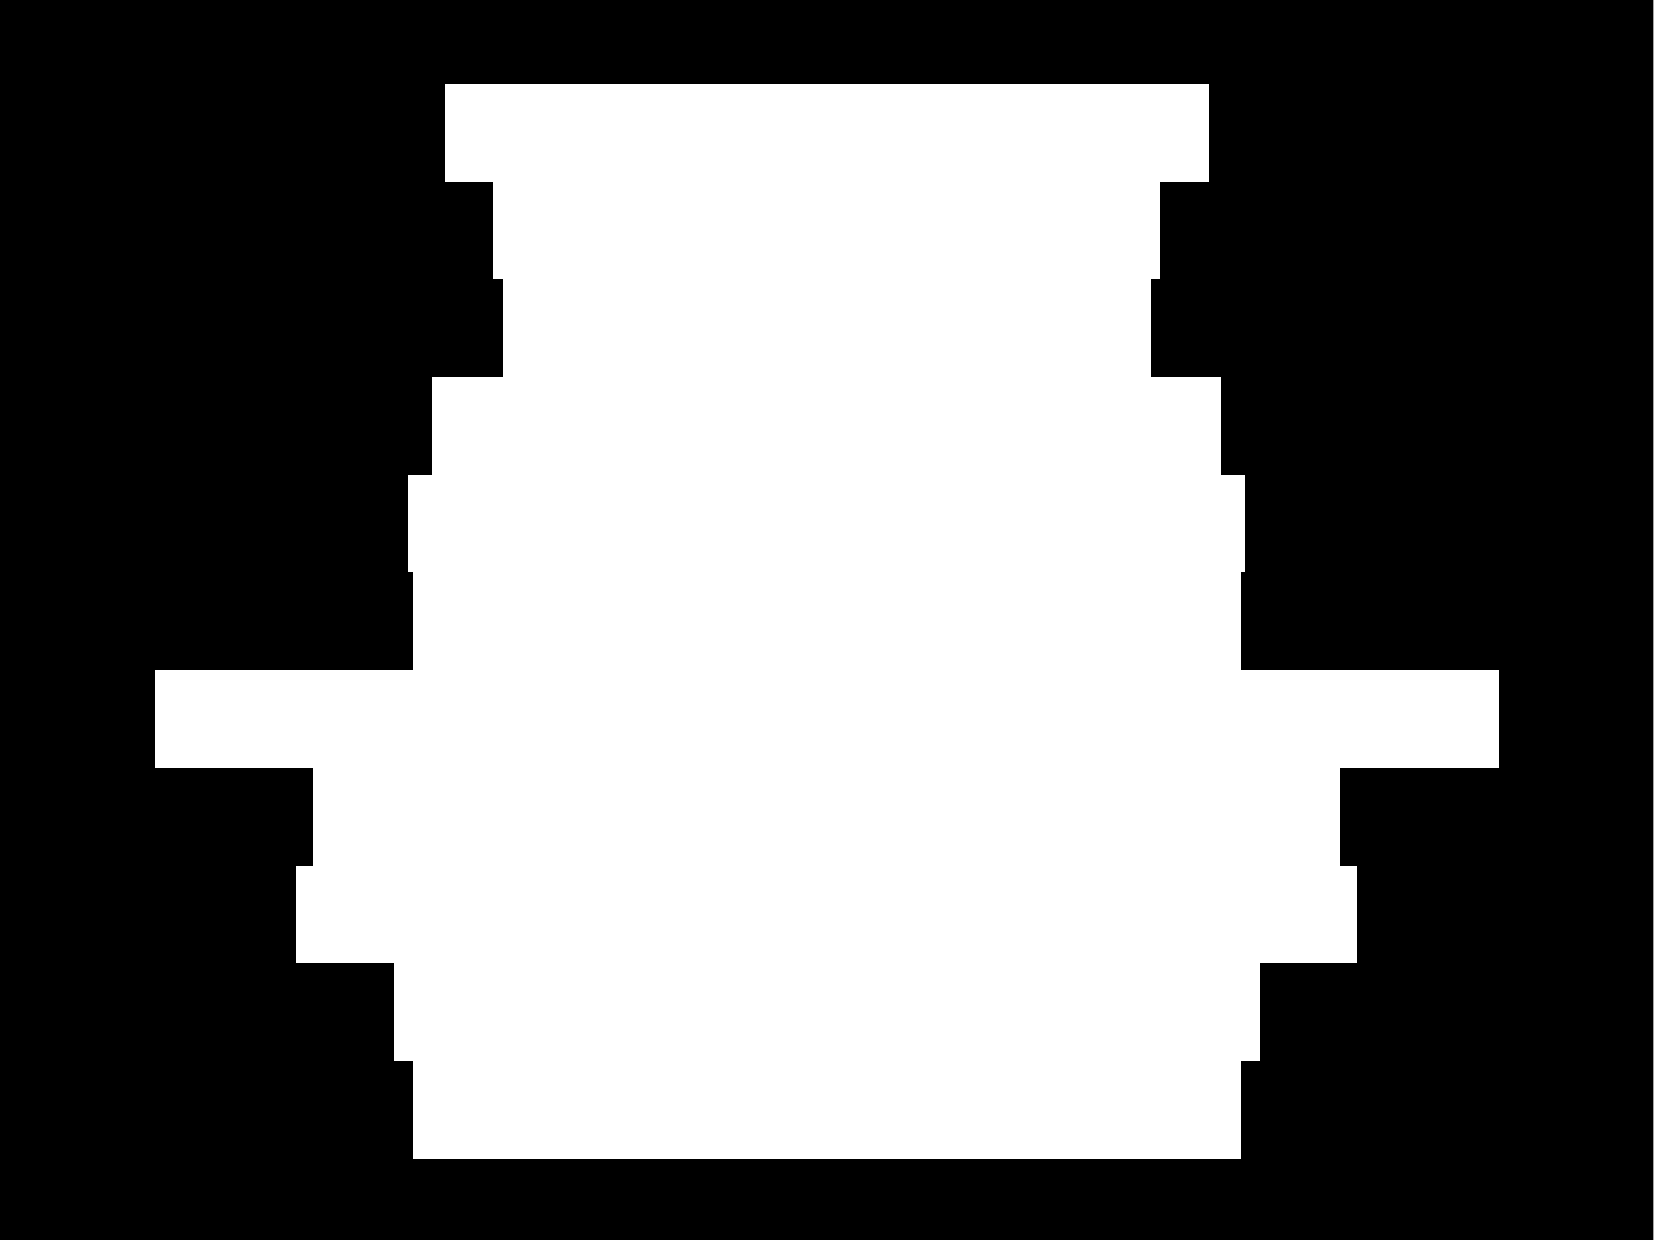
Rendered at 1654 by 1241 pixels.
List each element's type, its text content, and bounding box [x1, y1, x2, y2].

subtitle Faz de mim Senhor um vaso de valor Eu quero ser um verdadeiro adorador Restaura em mim um quebrantado coração Quero sentir o gozo das tua unção Levantar as minhas mãos, te adorar, te exaltar Senhor E para sempre em tua presença quero estar [82, 49, 1571, 1193]
